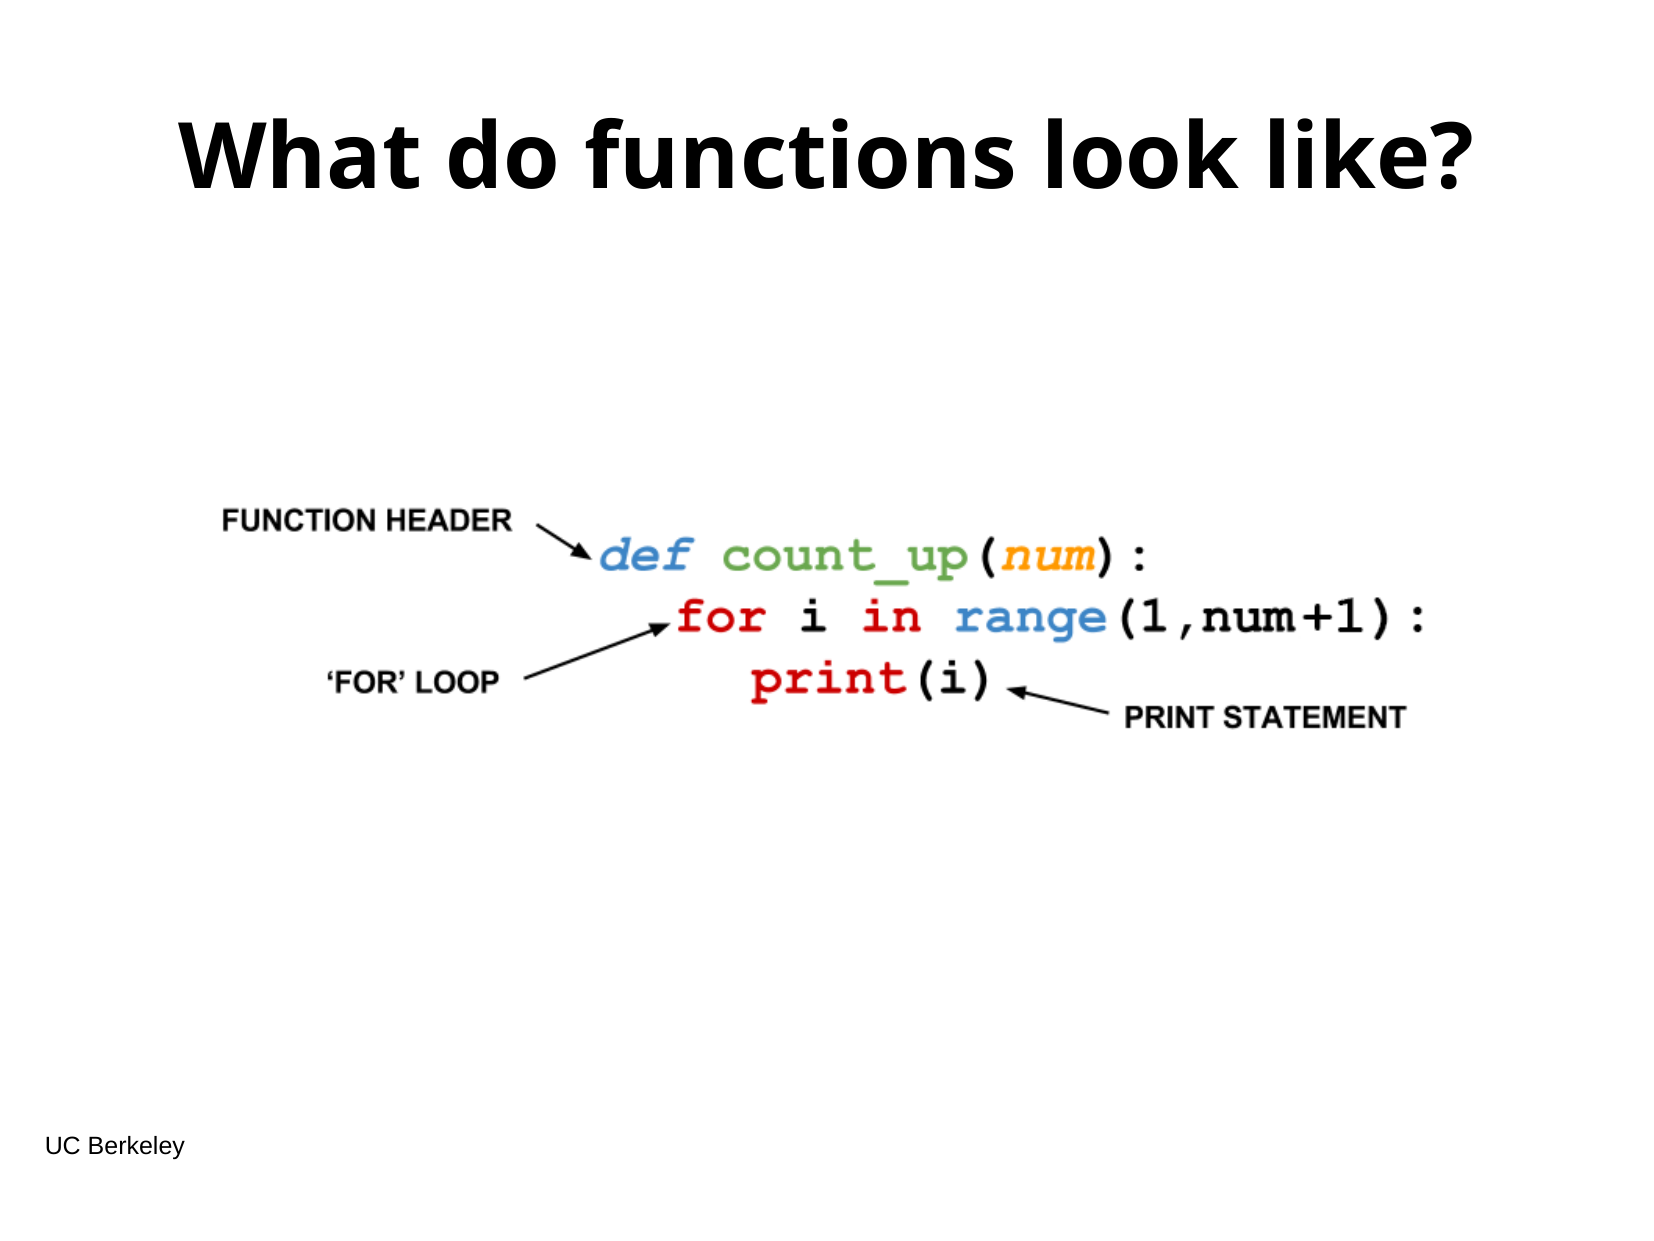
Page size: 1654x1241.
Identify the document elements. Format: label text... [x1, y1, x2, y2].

picture [200, 483, 1451, 755]
title What do functions look like? [82, 49, 1571, 257]
text_box UC Berkeley [30, 1124, 201, 1167]
